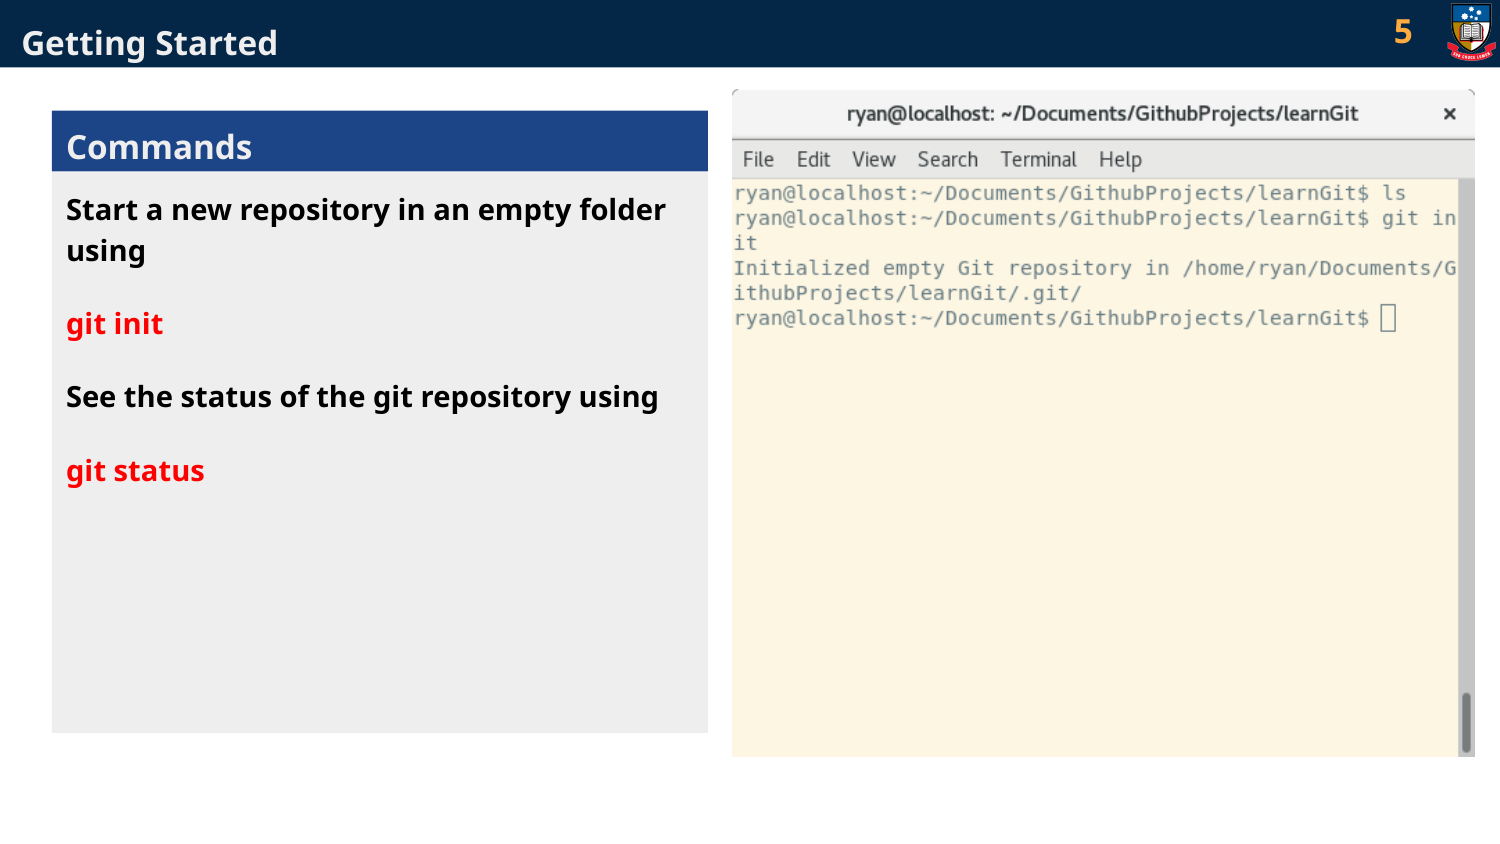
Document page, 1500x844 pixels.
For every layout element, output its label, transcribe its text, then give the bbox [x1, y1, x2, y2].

picture [1446, 1, 1497, 63]
list Start a new repository in an empty folder using git init See the status of the git repository using git status [51, 171, 708, 672]
title Commands [51, 110, 708, 171]
subtitle Getting Started [6, 1, 728, 63]
picture [732, 89, 1475, 757]
slide_number <number> [1338, 0, 1428, 65]
